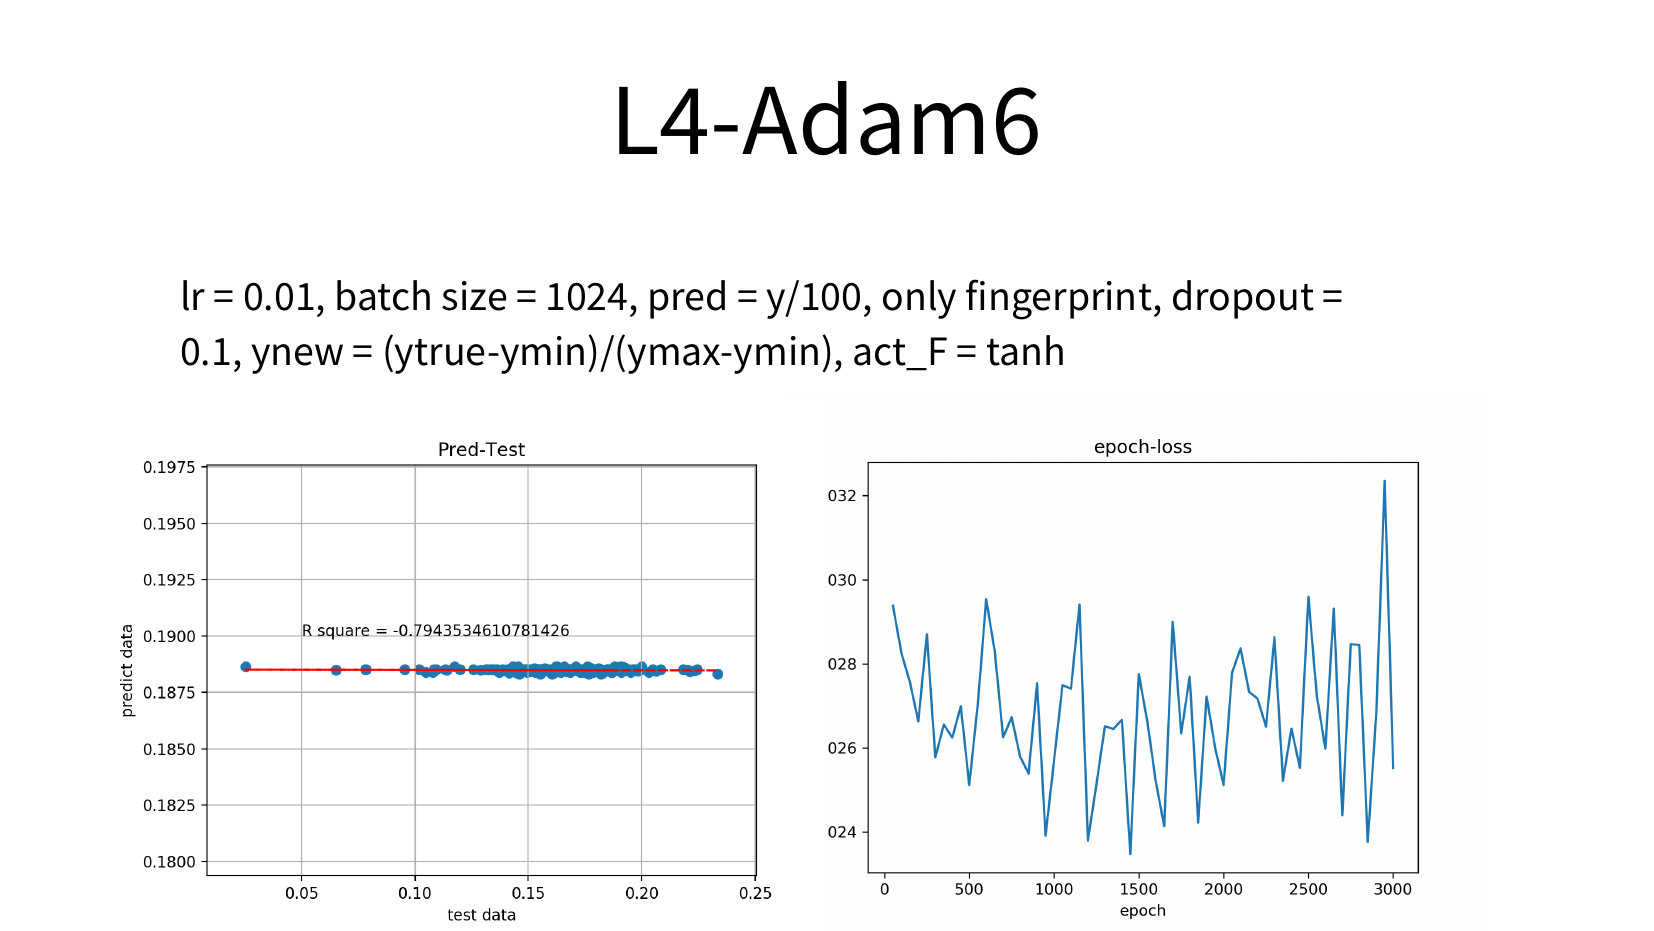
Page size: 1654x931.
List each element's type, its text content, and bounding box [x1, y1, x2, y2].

text_box lr = 0.01, batch size = 1024, pred = y/100, only fingerprint, dropout = 0.1, ynew = (ytrue-ymin)/(ymax-ymin), act_F = tanh [165, 259, 1394, 384]
picture [118, 398, 1489, 931]
title L4-Adam6 [82, 37, 1571, 193]
